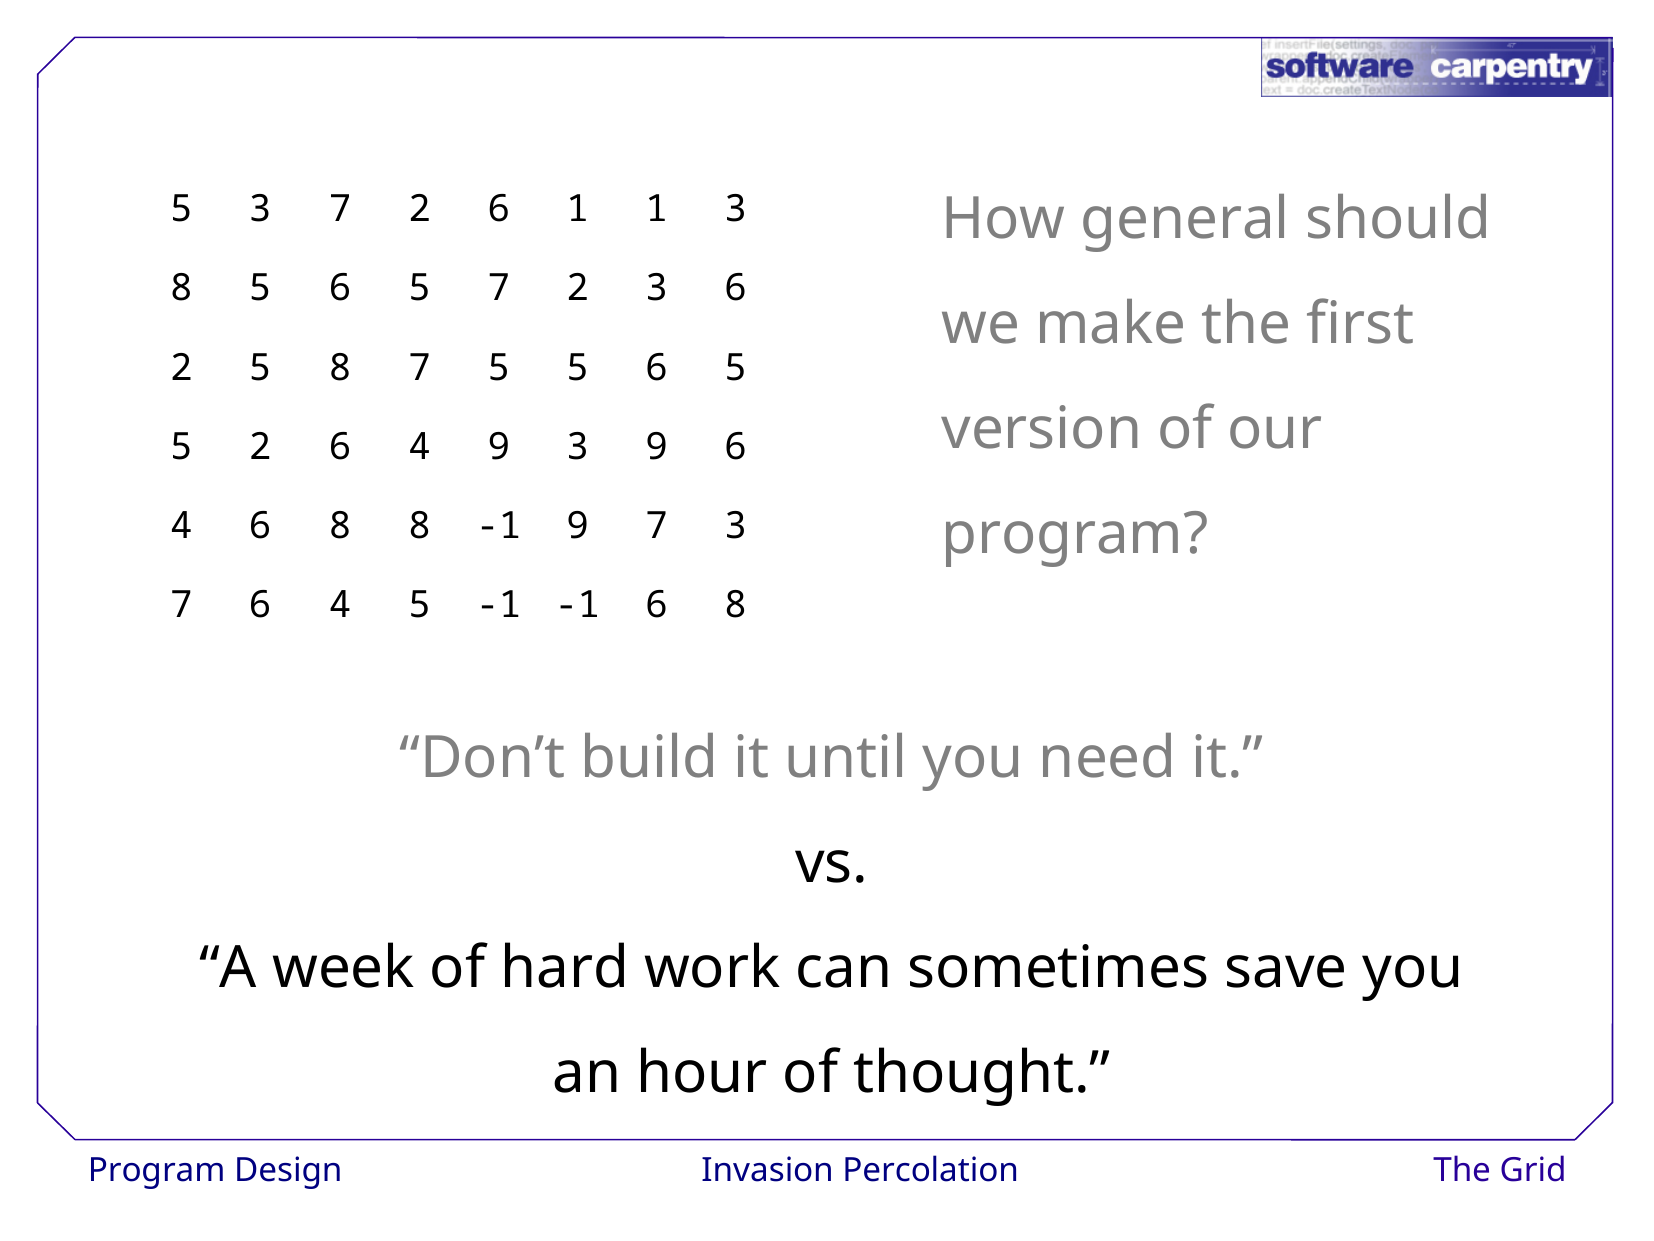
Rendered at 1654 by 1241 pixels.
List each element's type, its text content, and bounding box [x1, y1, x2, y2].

table_header 6 [459, 166, 538, 245]
table_cell 9 [538, 483, 617, 562]
table_cell -1 [459, 562, 538, 641]
table_cell 7 [459, 245, 538, 326]
table_header 7 [300, 166, 380, 245]
table_cell 3 [617, 245, 696, 326]
table_cell 6 [300, 245, 380, 326]
table_cell 4 [142, 483, 221, 562]
table_cell 6 [617, 562, 696, 641]
table_cell 9 [459, 404, 538, 483]
table_cell 6 [221, 483, 300, 562]
table_cell 5 [221, 245, 300, 326]
table_cell 5 [380, 245, 459, 326]
table_cell 8 [696, 562, 775, 641]
table_cell 8 [300, 483, 380, 562]
table_cell -1 [538, 562, 617, 641]
table_cell 4 [380, 404, 459, 483]
table_cell 5 [142, 404, 221, 483]
table_cell 4 [300, 562, 380, 641]
table_header 3 [221, 166, 300, 245]
table_cell 8 [300, 326, 380, 404]
table_cell 7 [380, 326, 459, 404]
table_cell 6 [696, 245, 775, 326]
table_cell 2 [538, 245, 617, 326]
table_cell 6 [617, 326, 696, 404]
table_cell 3 [696, 483, 775, 562]
table_header 2 [380, 166, 459, 245]
table_cell 6 [221, 562, 300, 641]
table_cell 5 [459, 326, 538, 404]
table_cell 2 [142, 326, 221, 404]
table_cell 5 [221, 326, 300, 404]
table_cell -1 [459, 483, 538, 562]
table_header 1 [538, 166, 617, 245]
table_cell 6 [696, 404, 775, 483]
table_cell 6 [300, 404, 380, 483]
table_cell 5 [380, 562, 459, 641]
table_header 1 [617, 166, 696, 245]
table_cell 8 [142, 245, 221, 326]
table_cell 5 [696, 326, 775, 404]
table_cell 2 [221, 404, 300, 483]
table_cell 7 [617, 483, 696, 562]
table_cell 7 [142, 562, 221, 641]
table_cell 9 [617, 404, 696, 483]
table_header 5 [142, 166, 221, 245]
table_cell 5 [538, 326, 617, 404]
table_cell 8 [380, 483, 459, 562]
table_cell 3 [538, 404, 617, 483]
text_box “Don’t build it until you need it.” vs. “A week of hard work can sometimes save you an hour of thought.” [136, 676, 1527, 1113]
picture [1261, 39, 1613, 97]
text_box How general should we make the first version of our program? [926, 137, 1507, 574]
table_header 3 [696, 166, 775, 245]
